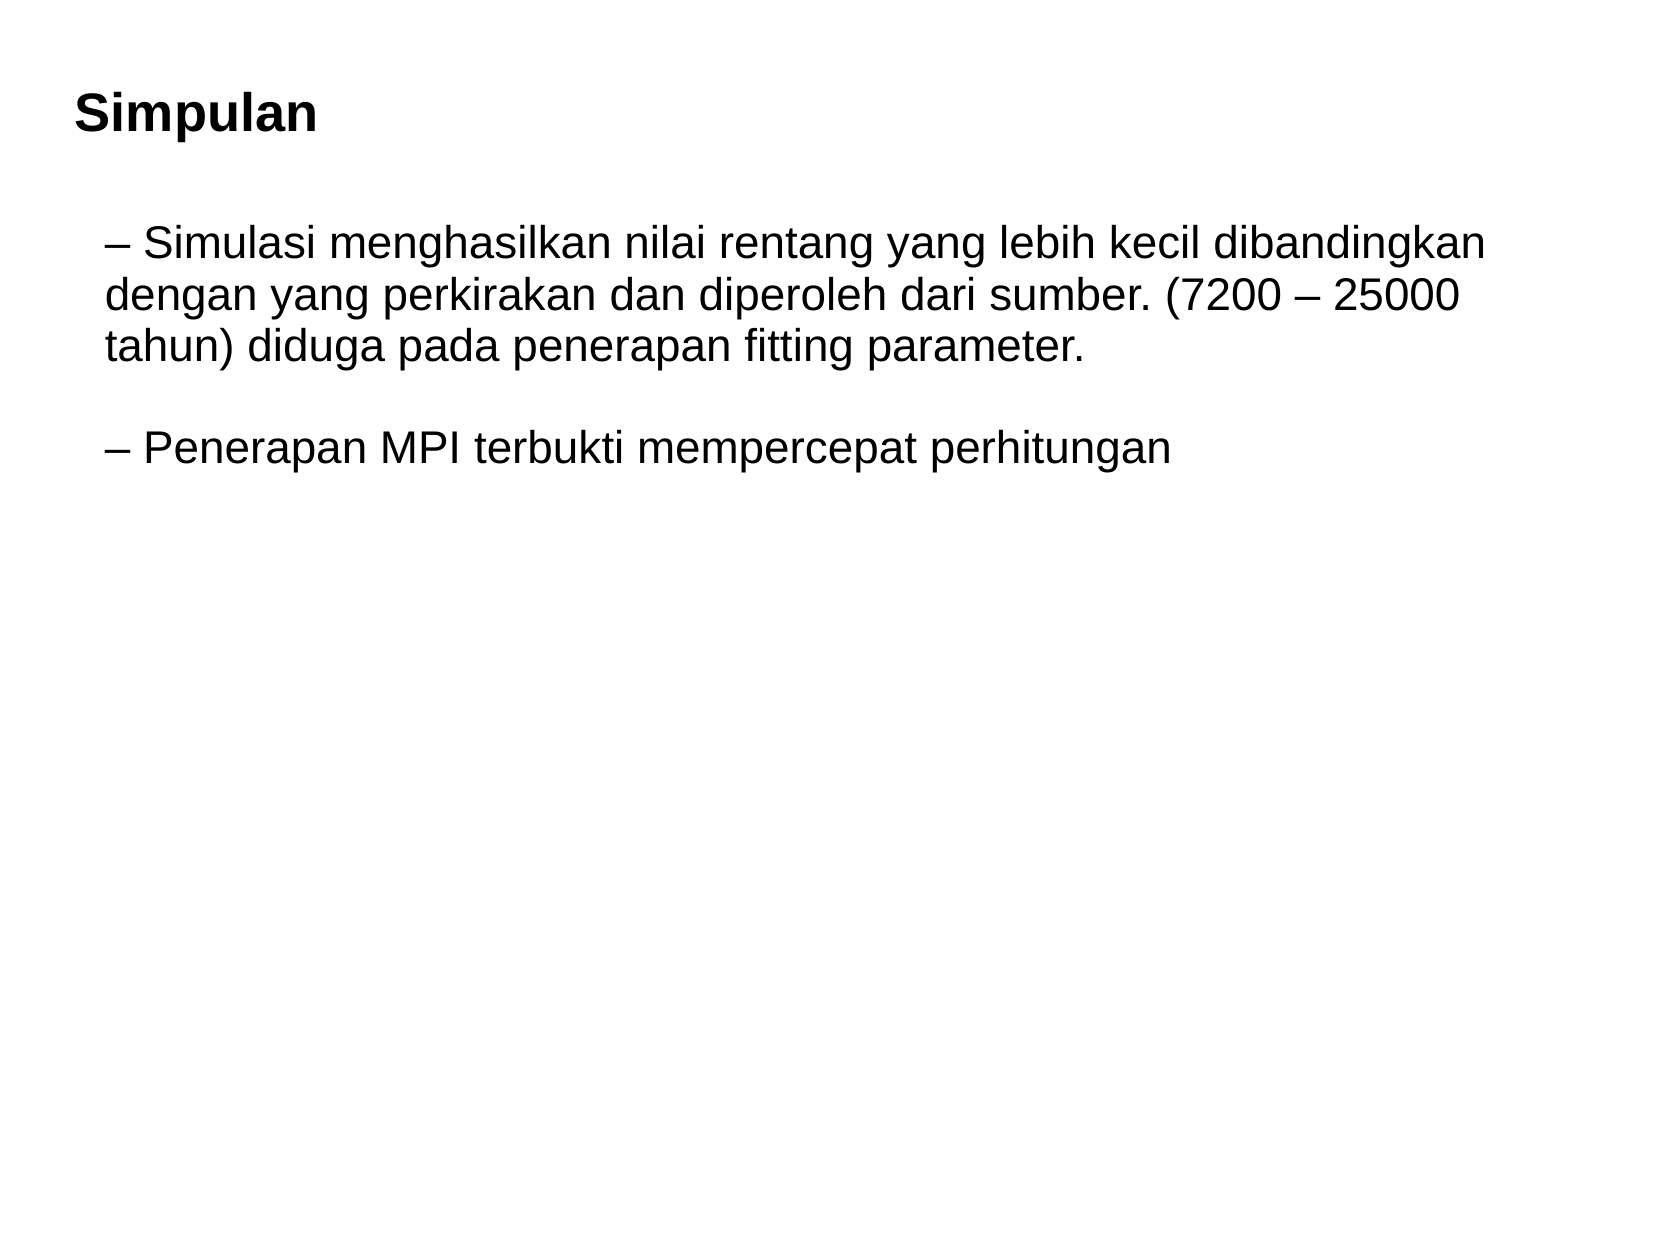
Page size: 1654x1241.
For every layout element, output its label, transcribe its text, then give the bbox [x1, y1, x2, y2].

text_box Simpulan [60, 75, 856, 151]
text_box – Simulasi menghasilkan nilai rentang yang lebih kecil dibandingkan dengan yang perkirakan dan diperoleh dari sumber. (7200 – 25000 tahun) diduga pada penerapan fitting parameter. – Penerapan MPI terbukti mempercepat perhitungan [90, 210, 1561, 482]
